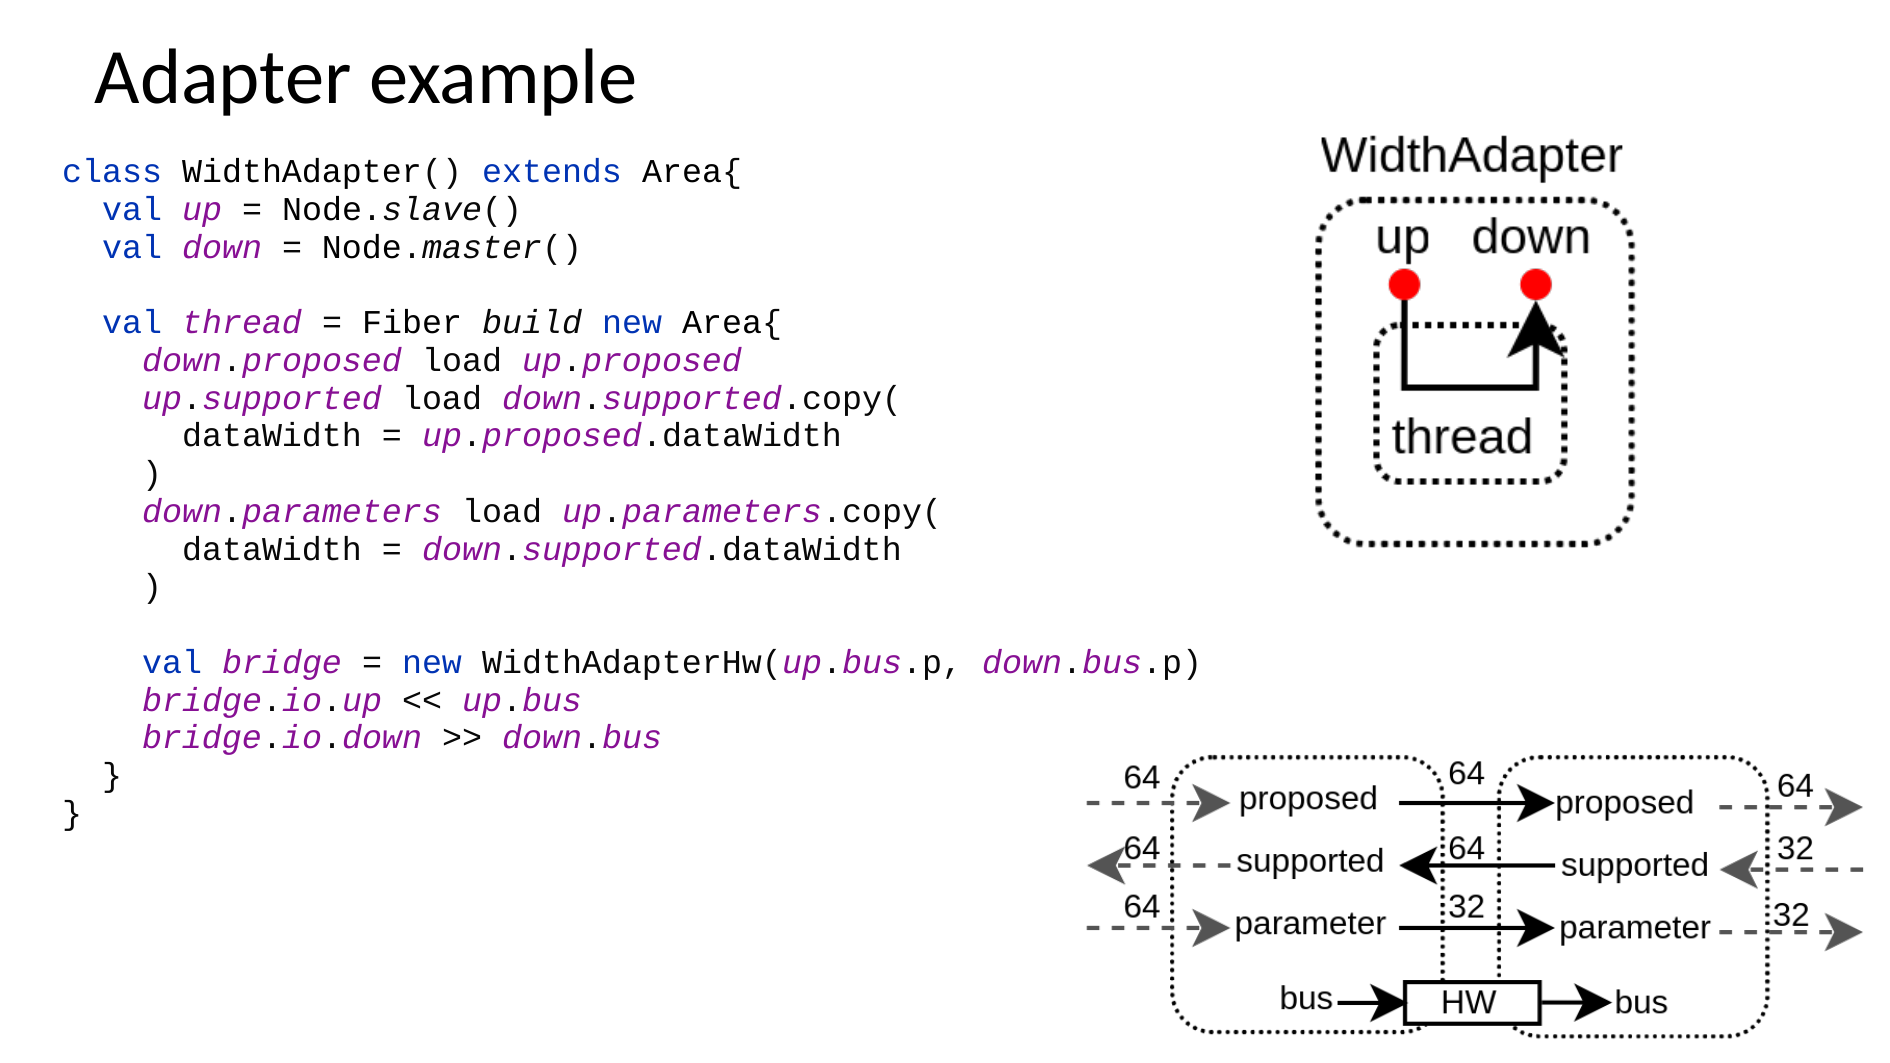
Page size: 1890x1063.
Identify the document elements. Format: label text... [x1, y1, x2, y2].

text_box class WidthAdapter() extends Area{ val up = Node.slave() val down = Node.master() val thread = Fiber build new Area{ down.proposed load up.proposed up.supported load down.supported.copy( dataWidth = up.proposed.dataWidth ) down.parameters load up.parameters.copy( dataWidth = down.supported.dataWidth ) val bridge = new WidthAdapterHw(up.bus.p, down.bus.p) bridge.io.up << up.bus bridge.io.down >> down.bus } } [47, 147, 1252, 880]
picture [1228, 47, 1729, 610]
title Adapter example [94, 0, 1796, 173]
picture [1015, 701, 1890, 1063]
